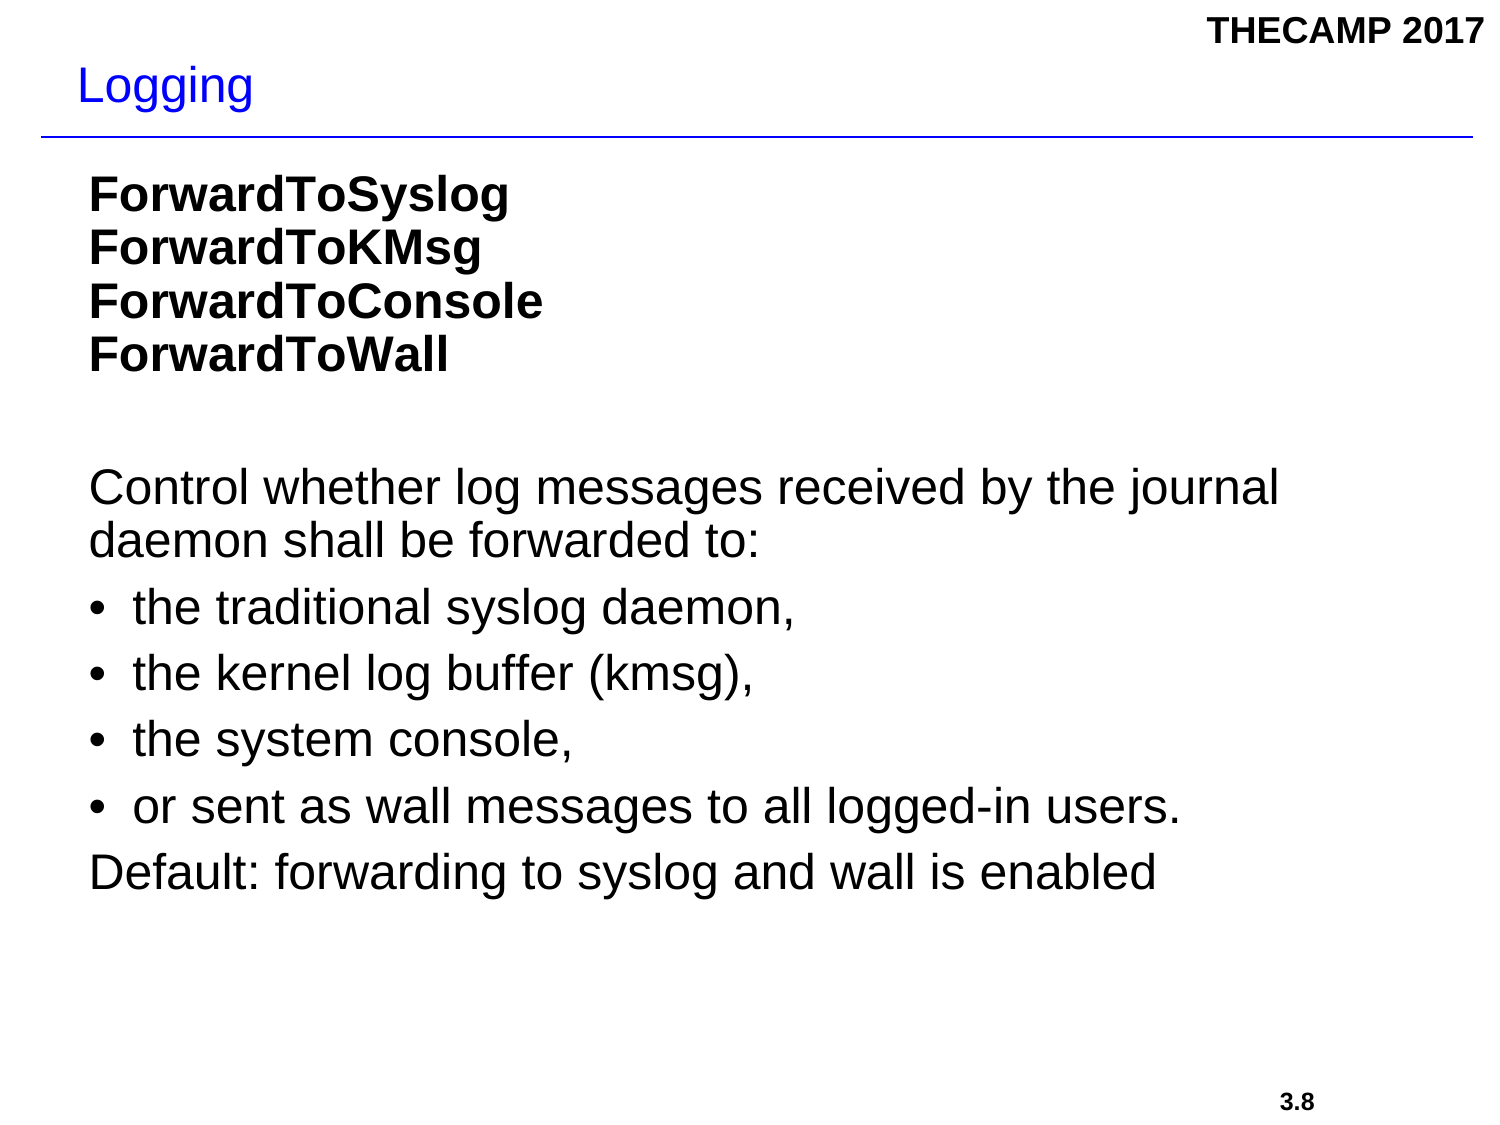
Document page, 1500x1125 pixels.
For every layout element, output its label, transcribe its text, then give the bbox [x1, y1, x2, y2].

list ForwardToSyslog ForwardToKMsg ForwardToConsole ForwardToWall Control whether log messages received by the journal daemon shall be forwarded to: the traditional syslog daemon, the kernel log buffer (kmsg), the system console, or sent as wall messages to all logged-in users. Default: forwarding to syslog and wall is enabled [88, 113, 1398, 967]
title Logging [76, 39, 1424, 126]
